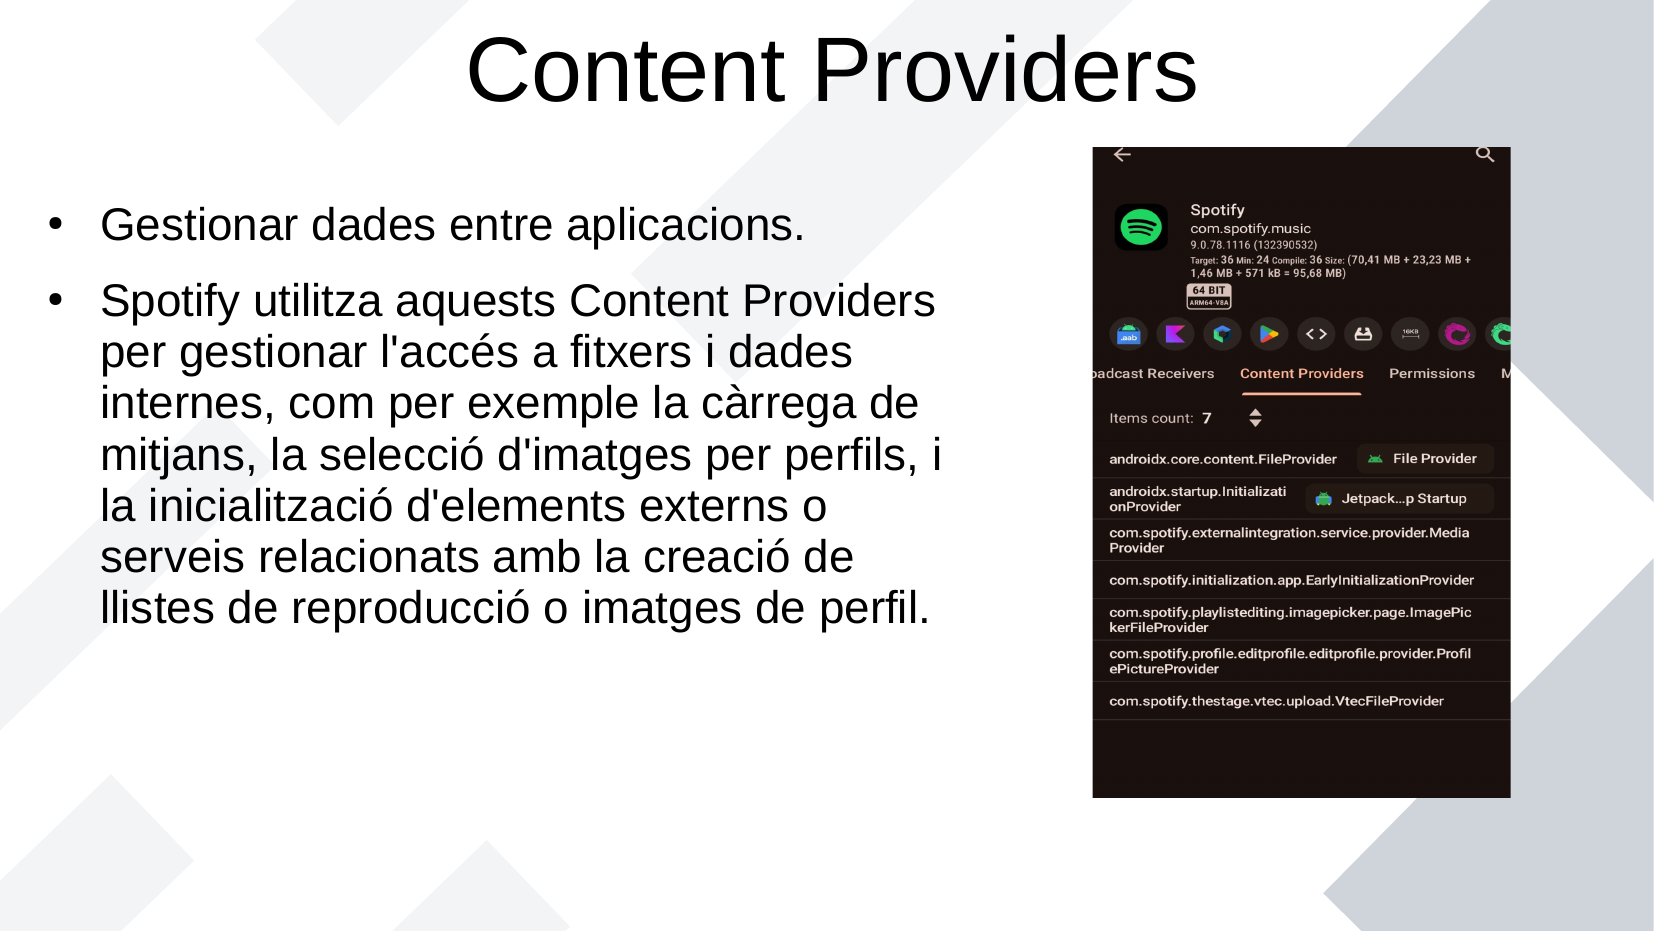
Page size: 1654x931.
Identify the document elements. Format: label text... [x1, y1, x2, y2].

picture [1092, 147, 1511, 798]
title Content Providers [88, 0, 1577, 148]
list Gestionar dades entre aplicacions. Spotify utilitza aquests Content Providers per gestionar l'accés a fitxers i dades internes, com per exemple la càrrega de mitjans, la selecció d'imatges per perfils, i la inicialització d'elements externs o serveis relacionats amb la creació de llistes de reproducció o imatges de perfil. [29, 198, 975, 931]
